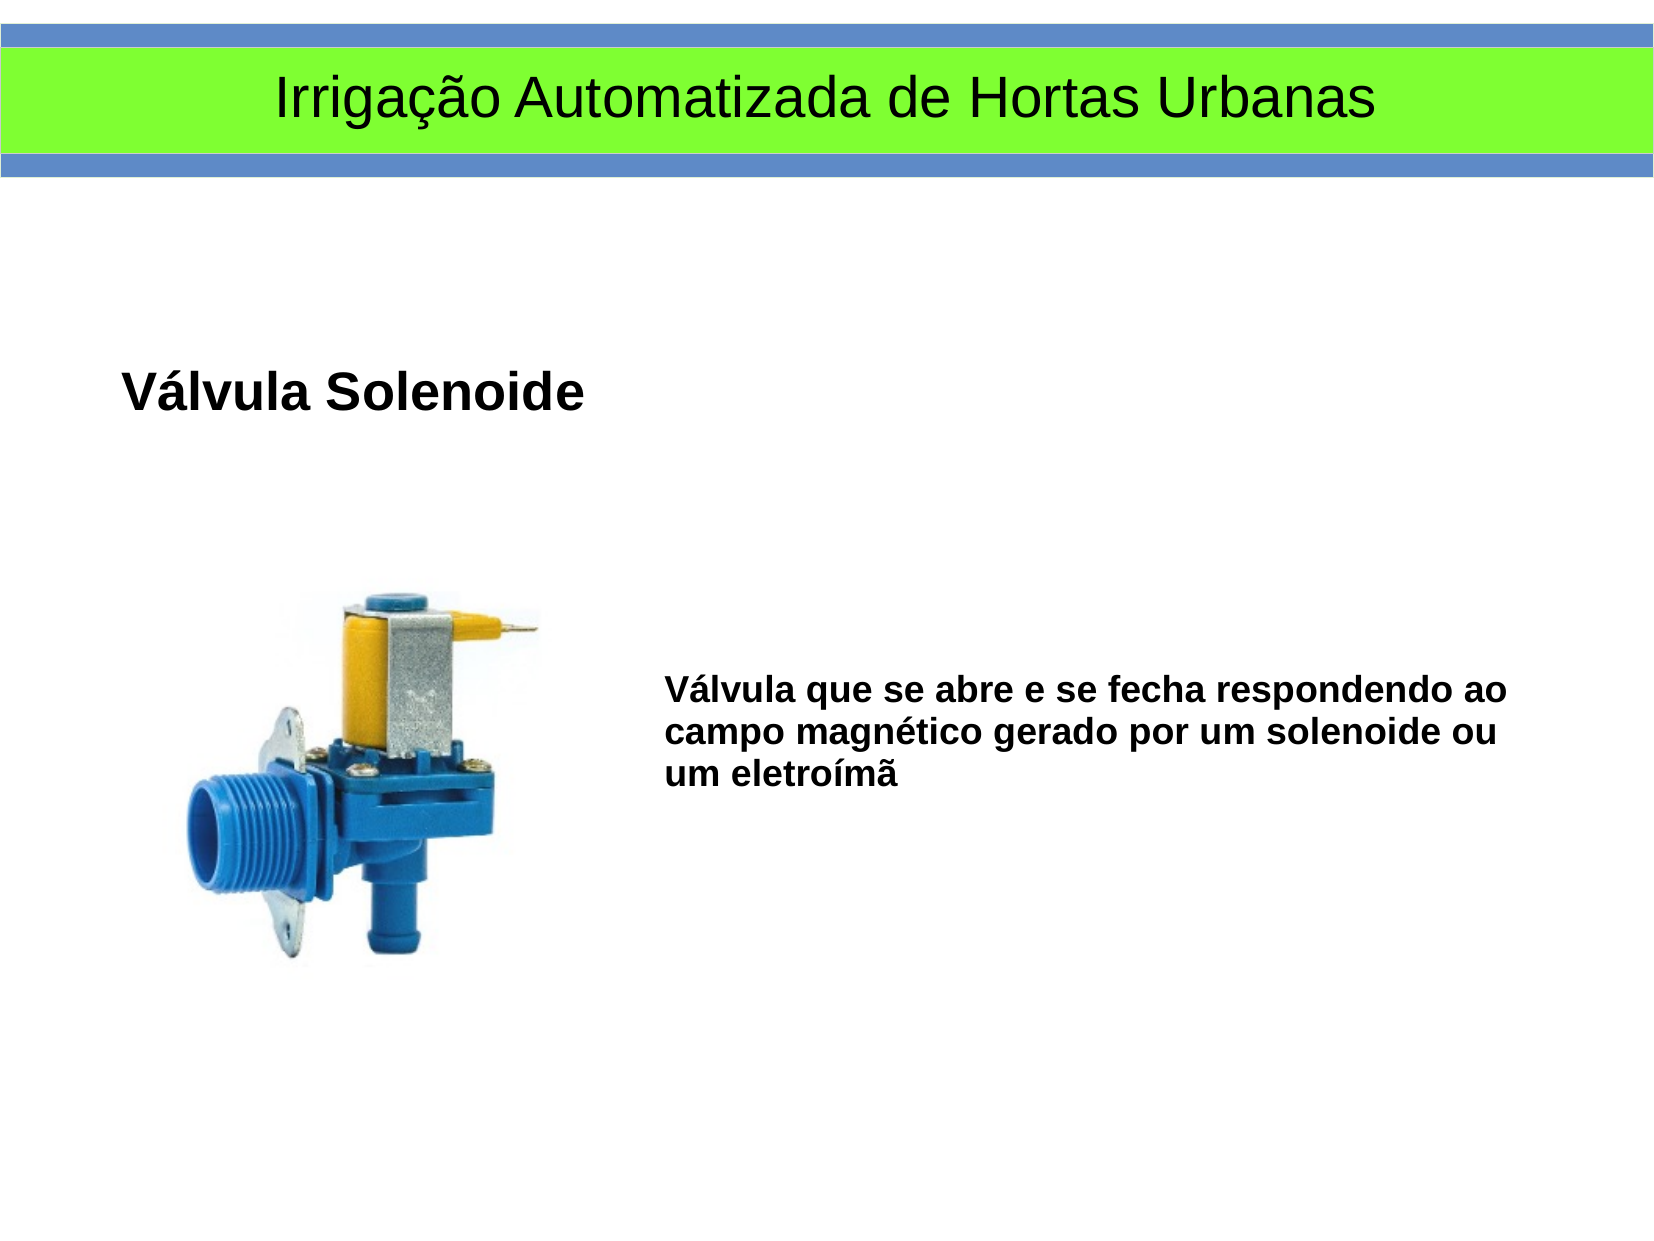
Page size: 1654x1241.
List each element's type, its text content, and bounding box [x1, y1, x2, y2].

text_box Válvula Solenoide [106, 354, 601, 430]
picture [47, 504, 650, 1022]
title Irrigação Automatizada de Hortas Urbanas [200, 41, 1512, 154]
text_box [0, 23, 1654, 178]
text_box Válvula que se abre e se fecha respondendo ao campo magnético gerado por um solenoide ou um eletroímã [649, 661, 1548, 843]
